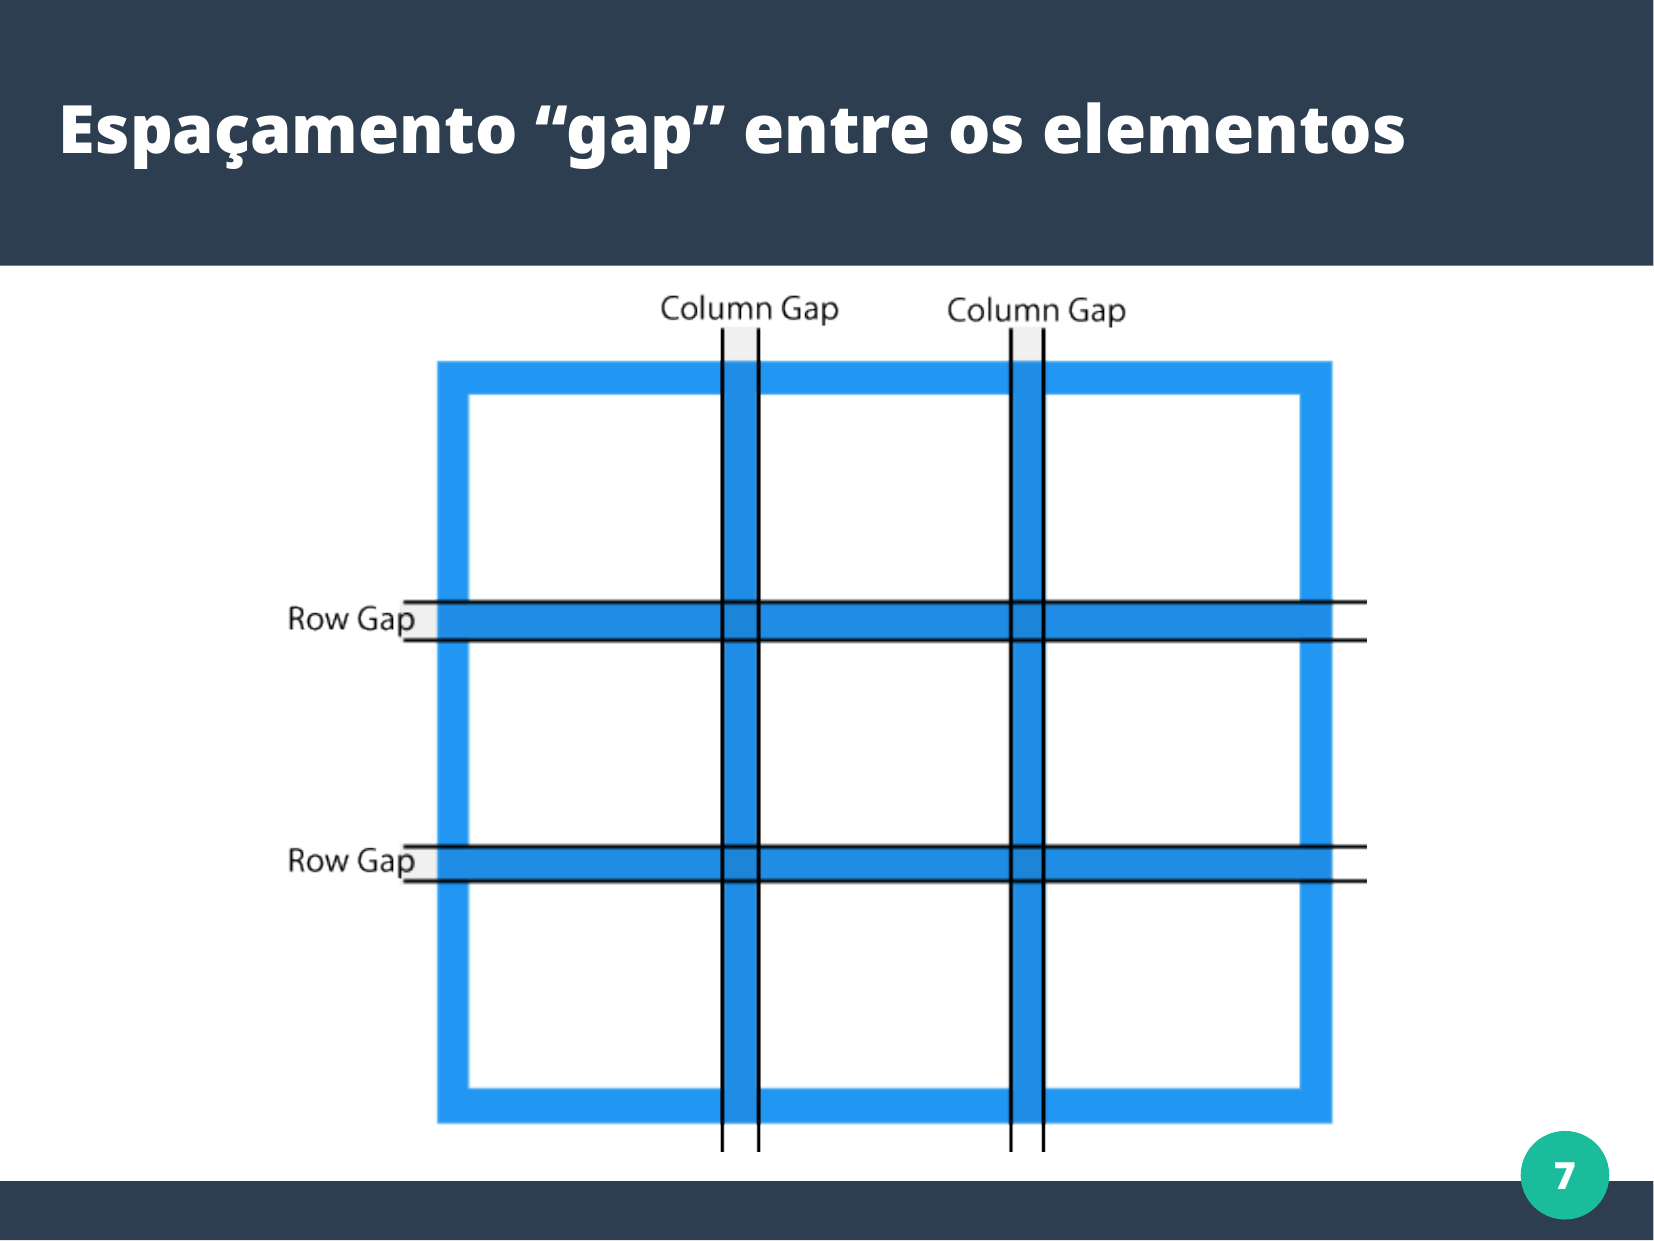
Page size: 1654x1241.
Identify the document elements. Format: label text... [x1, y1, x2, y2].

picture [287, 271, 1367, 1152]
title Espaçamento “gap” entre os elementos [59, 49, 1595, 207]
